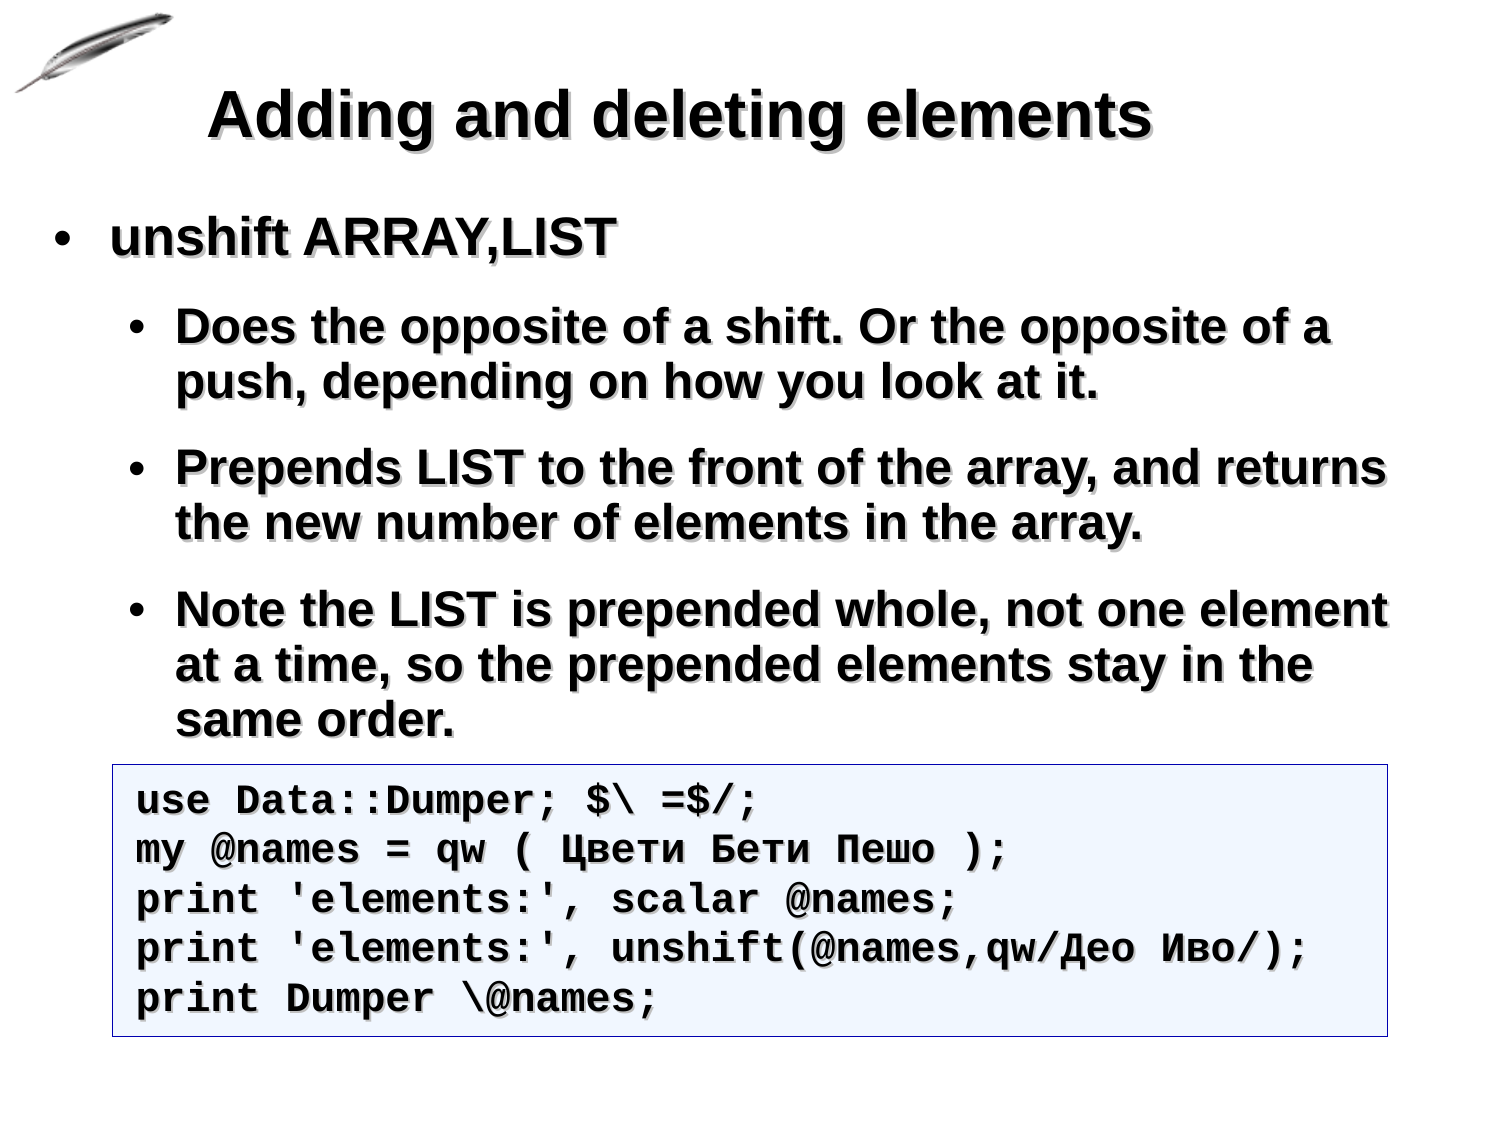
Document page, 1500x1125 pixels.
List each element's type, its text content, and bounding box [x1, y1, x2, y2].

picture [11, 11, 179, 95]
title Adding and deleting elements [206, 0, 1418, 207]
text_box use Data::Dumper; $\ =$/; my @names = qw ( Цвети Бети Пешо ); print 'elements:', scalar @names; print 'elements:', unshift(@names,qw/Део Иво/); print Dumper \@names; [111, 764, 1388, 1036]
list unshift ARRAY,LIST Does the opposite of a shift. Or the opposite of a push, depending on how you look at it. Prepends LIST to the front of the array, and returns the new number of elements in the array. Note the LIST is prepended whole, not one element at a time, so the prepended elements stay in the same order. [53, 207, 1447, 1084]
